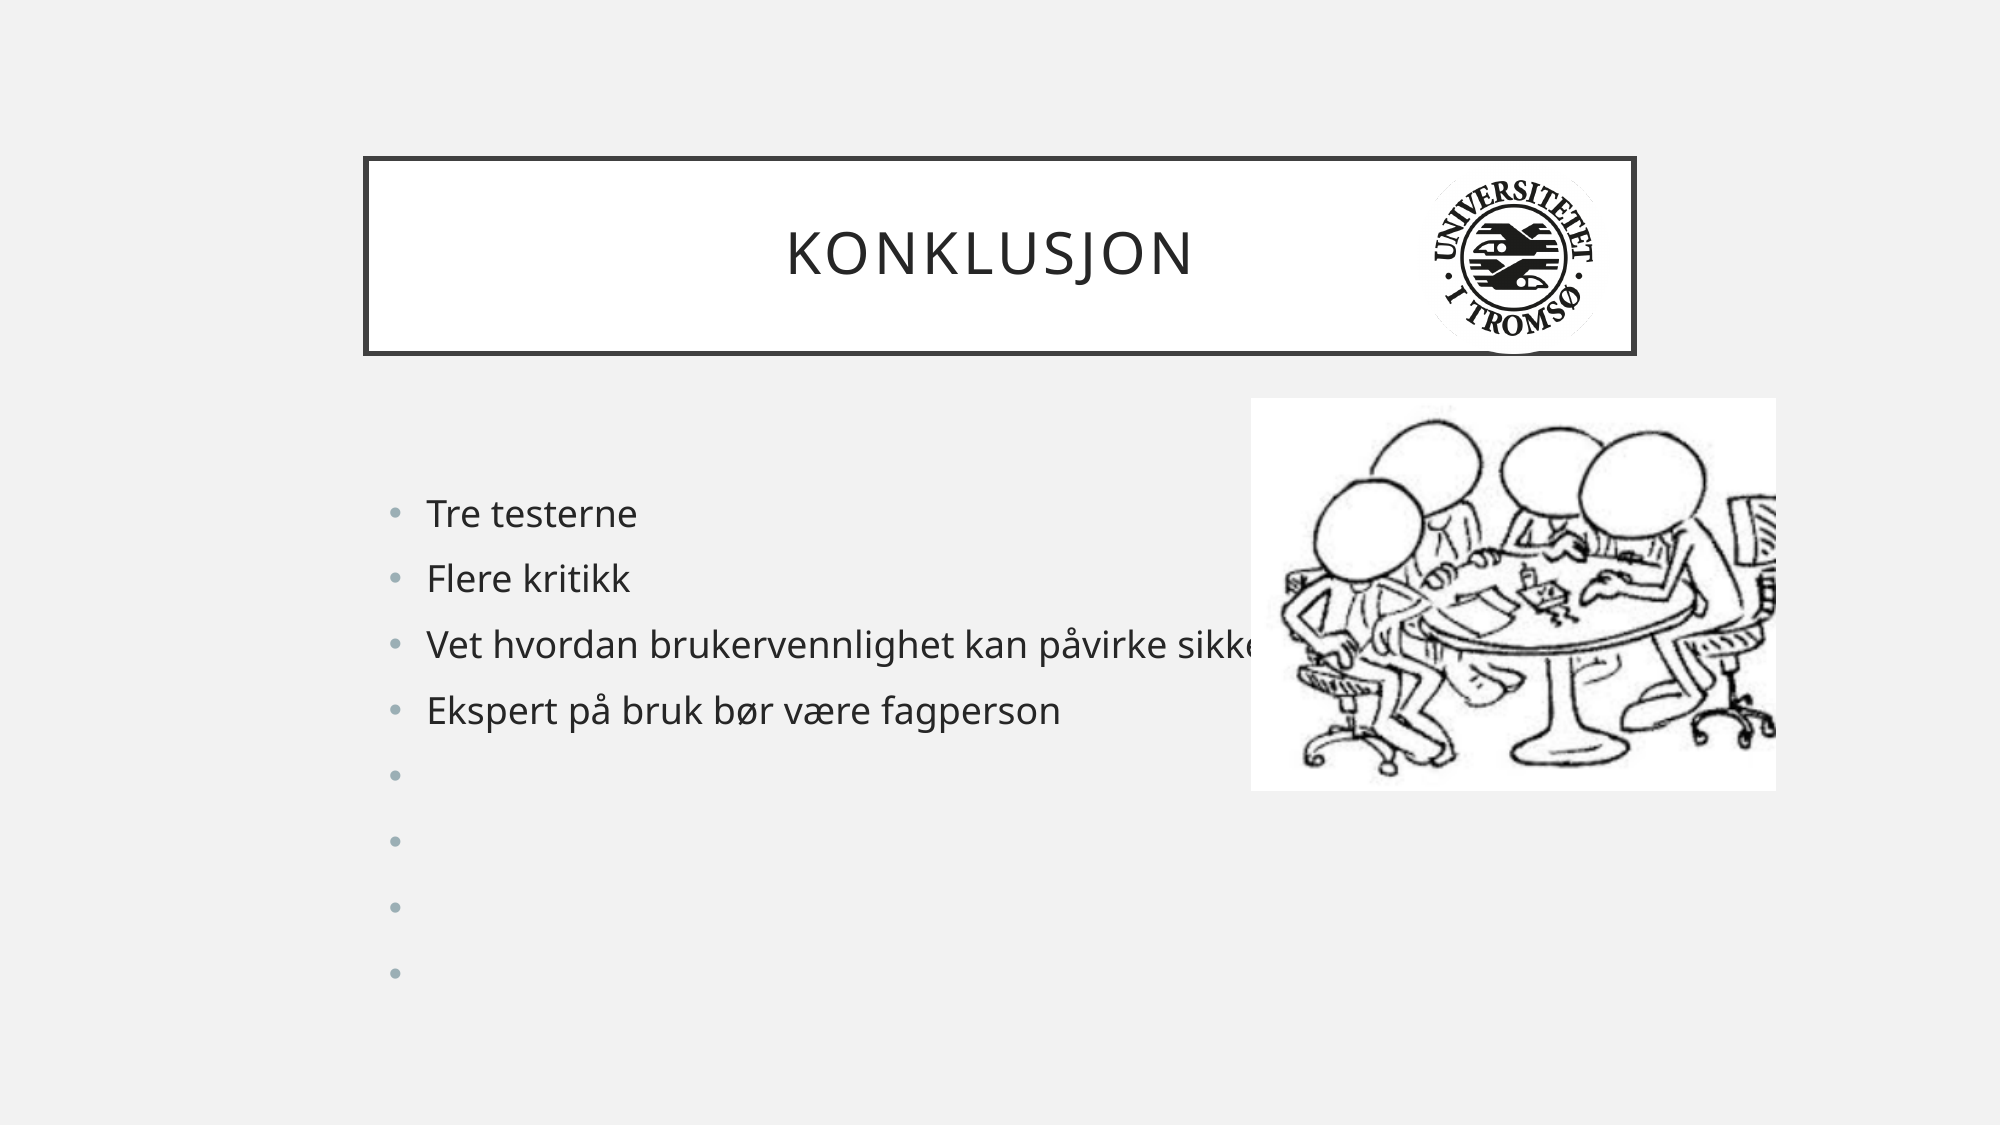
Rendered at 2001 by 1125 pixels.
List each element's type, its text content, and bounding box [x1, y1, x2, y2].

title Konklusjon [366, 158, 1634, 354]
picture [1251, 398, 1776, 791]
list Tre testerne Flere kritikk Vet hvordan brukervennlighet kan påvirke sikkerhet Ekspert på bruk bør være fagperson [373, 482, 1555, 887]
picture [1417, 161, 1610, 354]
